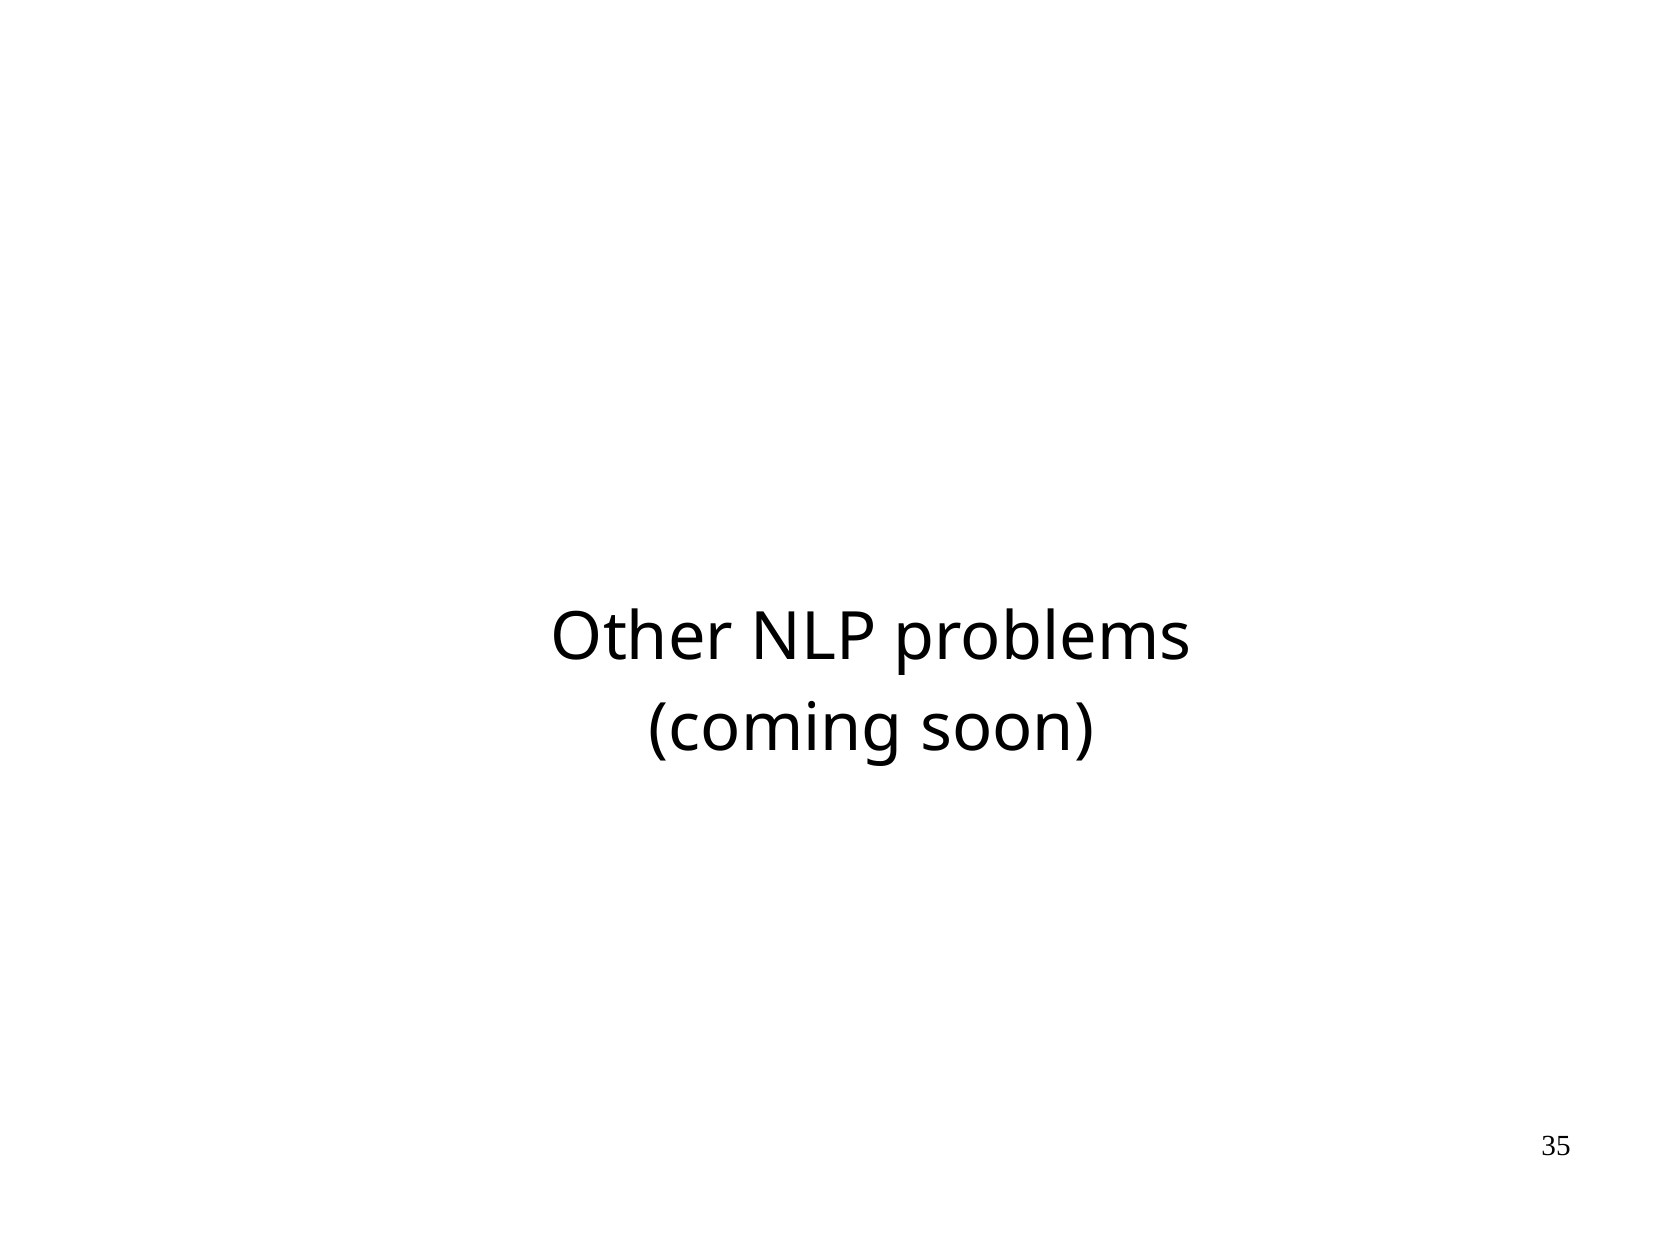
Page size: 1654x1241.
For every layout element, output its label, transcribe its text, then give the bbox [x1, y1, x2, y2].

text_box Other NLP problems (coming soon) [399, 580, 1344, 751]
